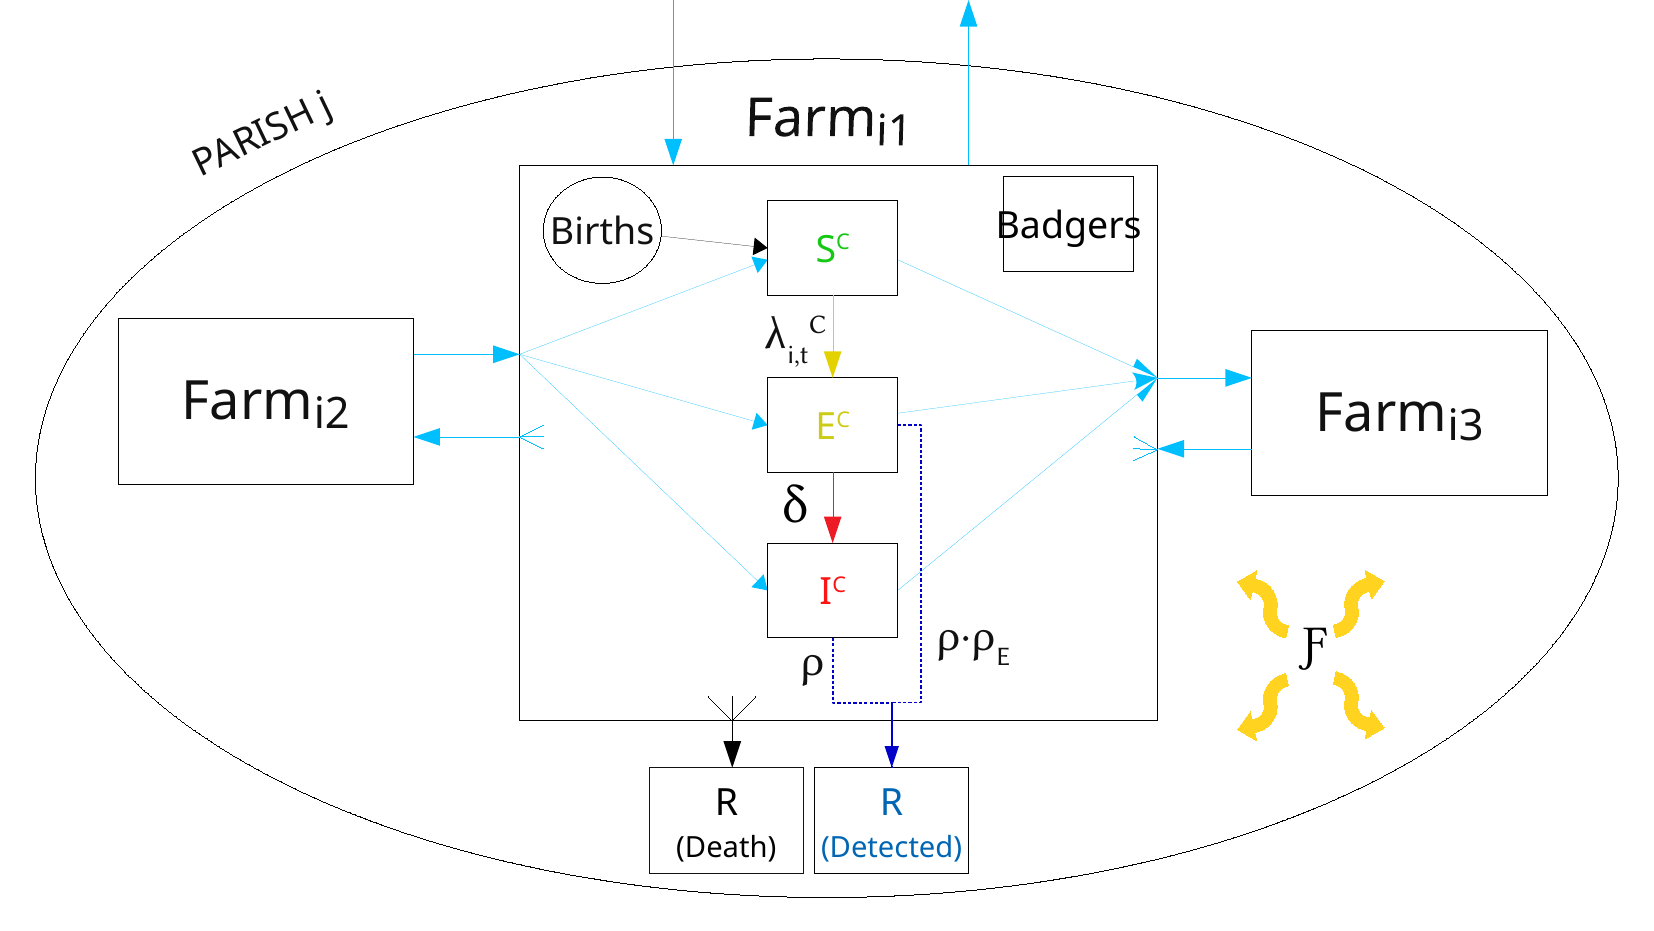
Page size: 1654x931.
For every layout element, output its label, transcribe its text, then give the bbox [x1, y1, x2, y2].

text_box Farmi2 [118, 318, 414, 485]
text_box λi,tC [750, 300, 845, 404]
text_box Badgers [1003, 176, 1134, 272]
text_box Ƒ [1287, 608, 1347, 705]
text_box Farmi1 [708, 82, 949, 154]
text_box SC [767, 200, 898, 296]
text_box [35, 58, 1619, 898]
text_box EC [767, 377, 898, 473]
text_box δ [767, 466, 827, 569]
text_box ρ·ρE [921, 602, 1063, 706]
text_box Farmi3 [1251, 330, 1548, 496]
text_box R (Death) [649, 767, 804, 874]
text_box Births [543, 177, 662, 284]
text_box R (Detected) [814, 767, 969, 874]
text_box IC [767, 543, 898, 638]
text_box ρ [785, 627, 857, 717]
text_box PARISH j [168, 75, 355, 189]
